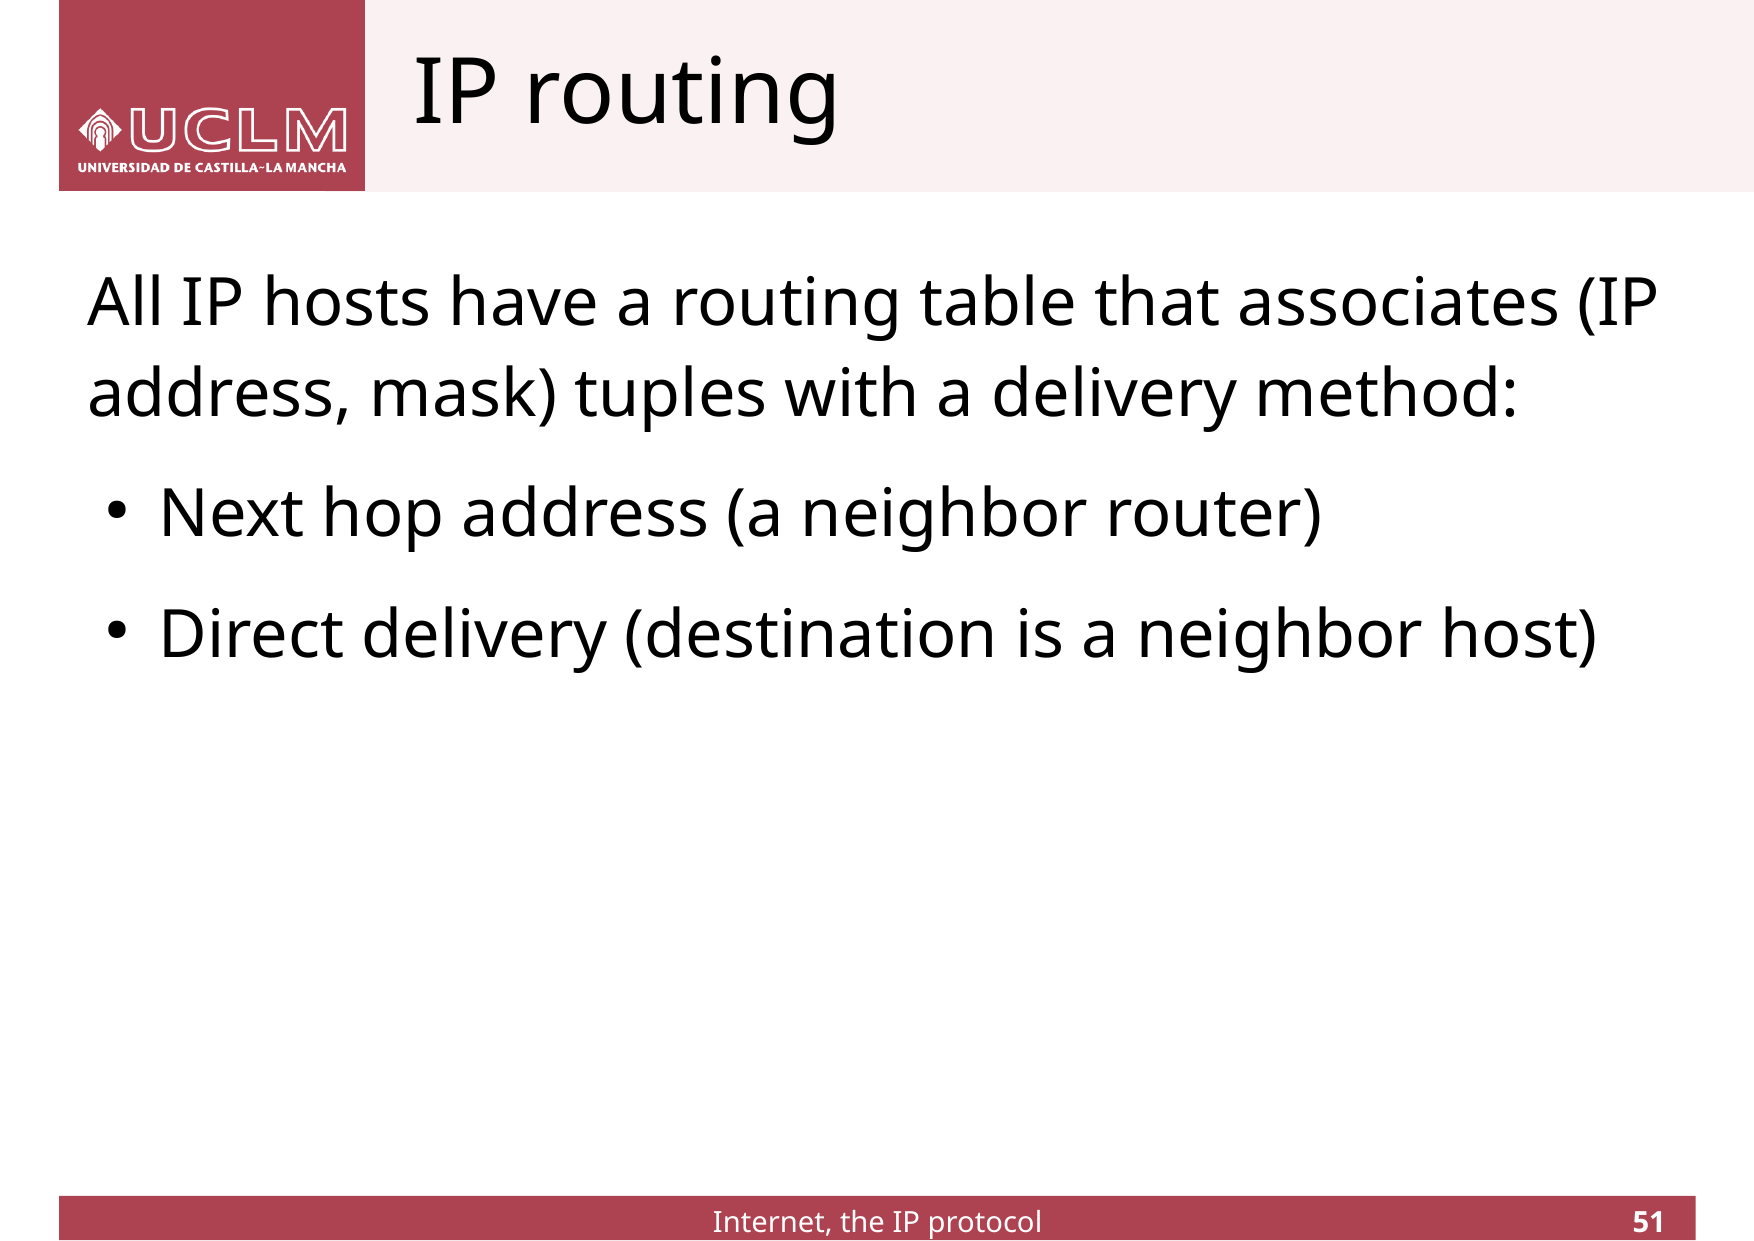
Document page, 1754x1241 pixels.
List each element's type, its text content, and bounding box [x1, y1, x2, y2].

picture [59, 0, 365, 191]
title IP routing [413, 0, 1667, 198]
list All IP hosts have a routing table that associates (IP address, mask) tuples with a delivery method: Next hop address (a neighbor router) Direct delivery (destination is a neighbor host) [87, 254, 1667, 1074]
